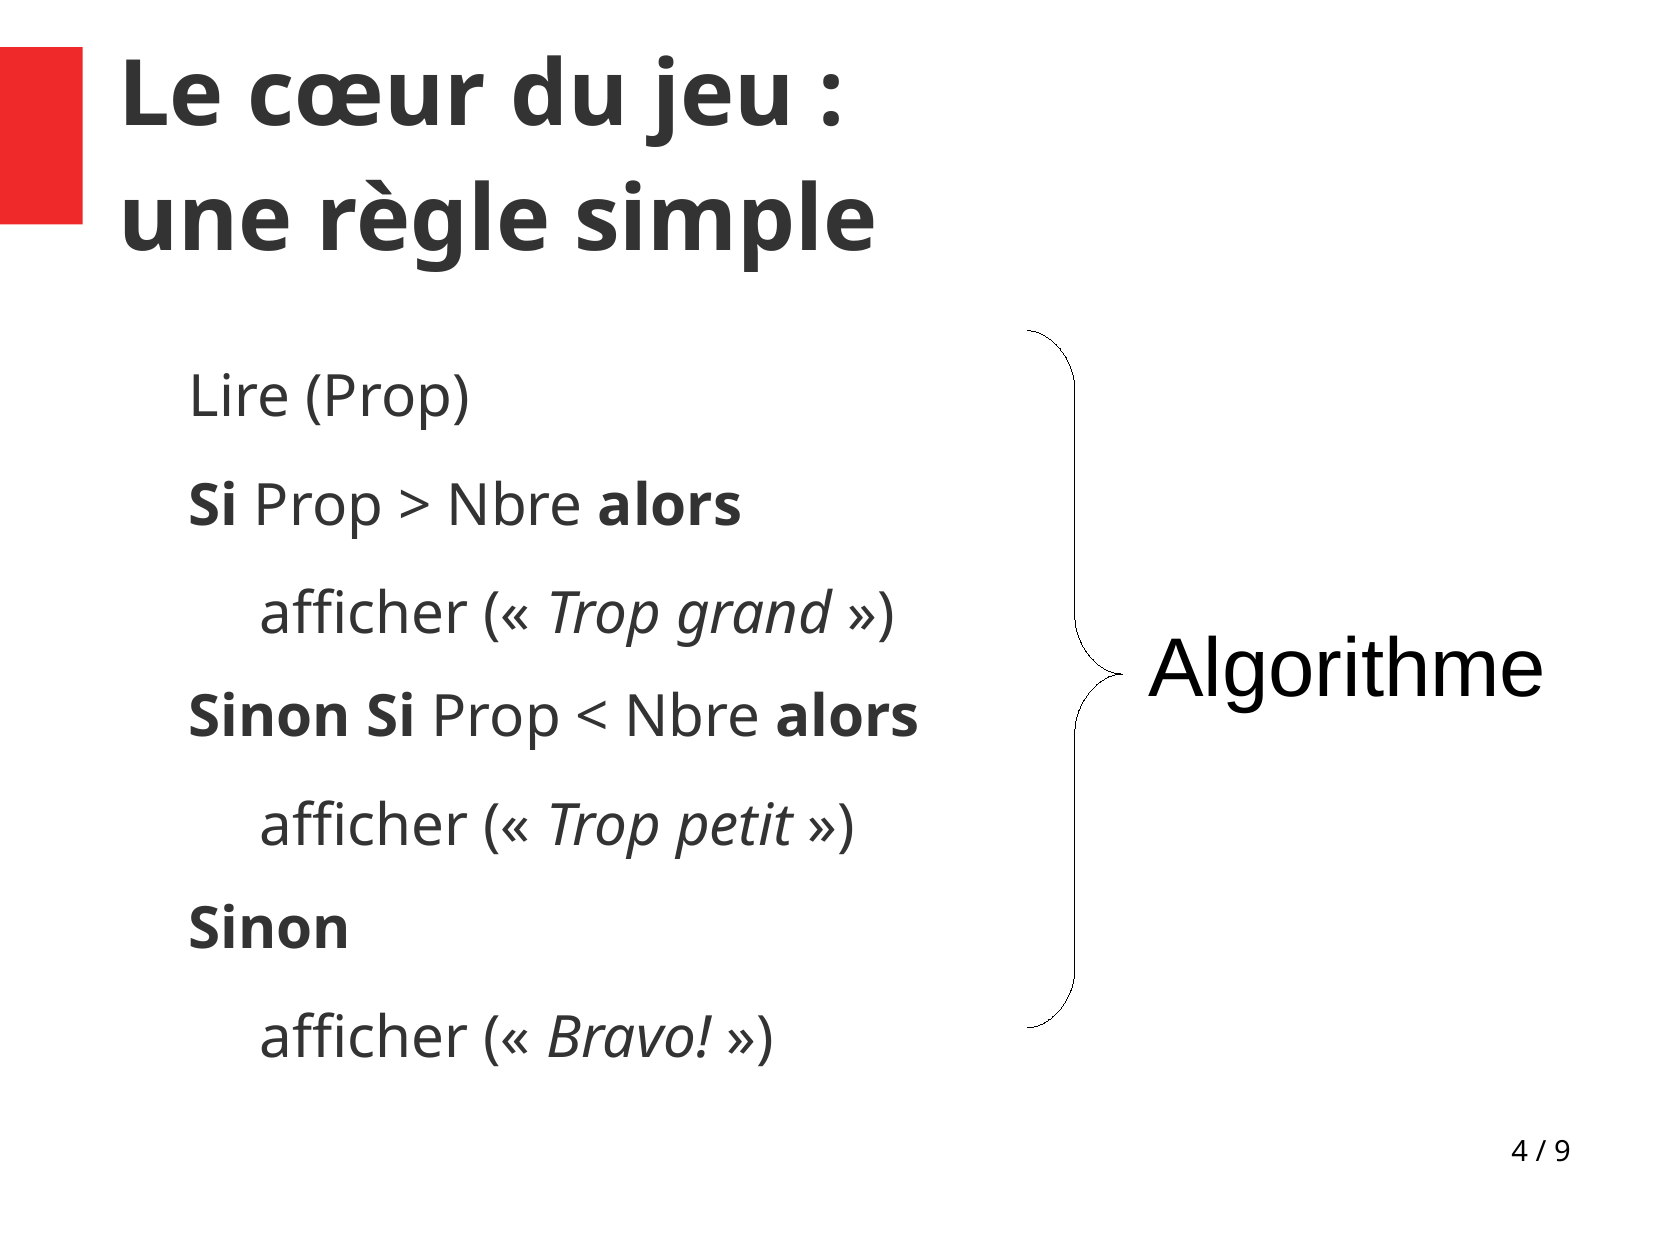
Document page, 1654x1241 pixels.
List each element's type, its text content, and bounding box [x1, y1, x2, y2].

list Lire (Prop) Si Prop > Nbre alors afficher (« Trop grand ») Sinon Si Prop < Nbre alors afficher (« Trop petit ») Sinon afficher (« Bravo! ») [118, 354, 1536, 1074]
text_box Algorithme [1133, 614, 1654, 723]
title Le cœur du jeu : une règle simple [118, 45, 1571, 260]
